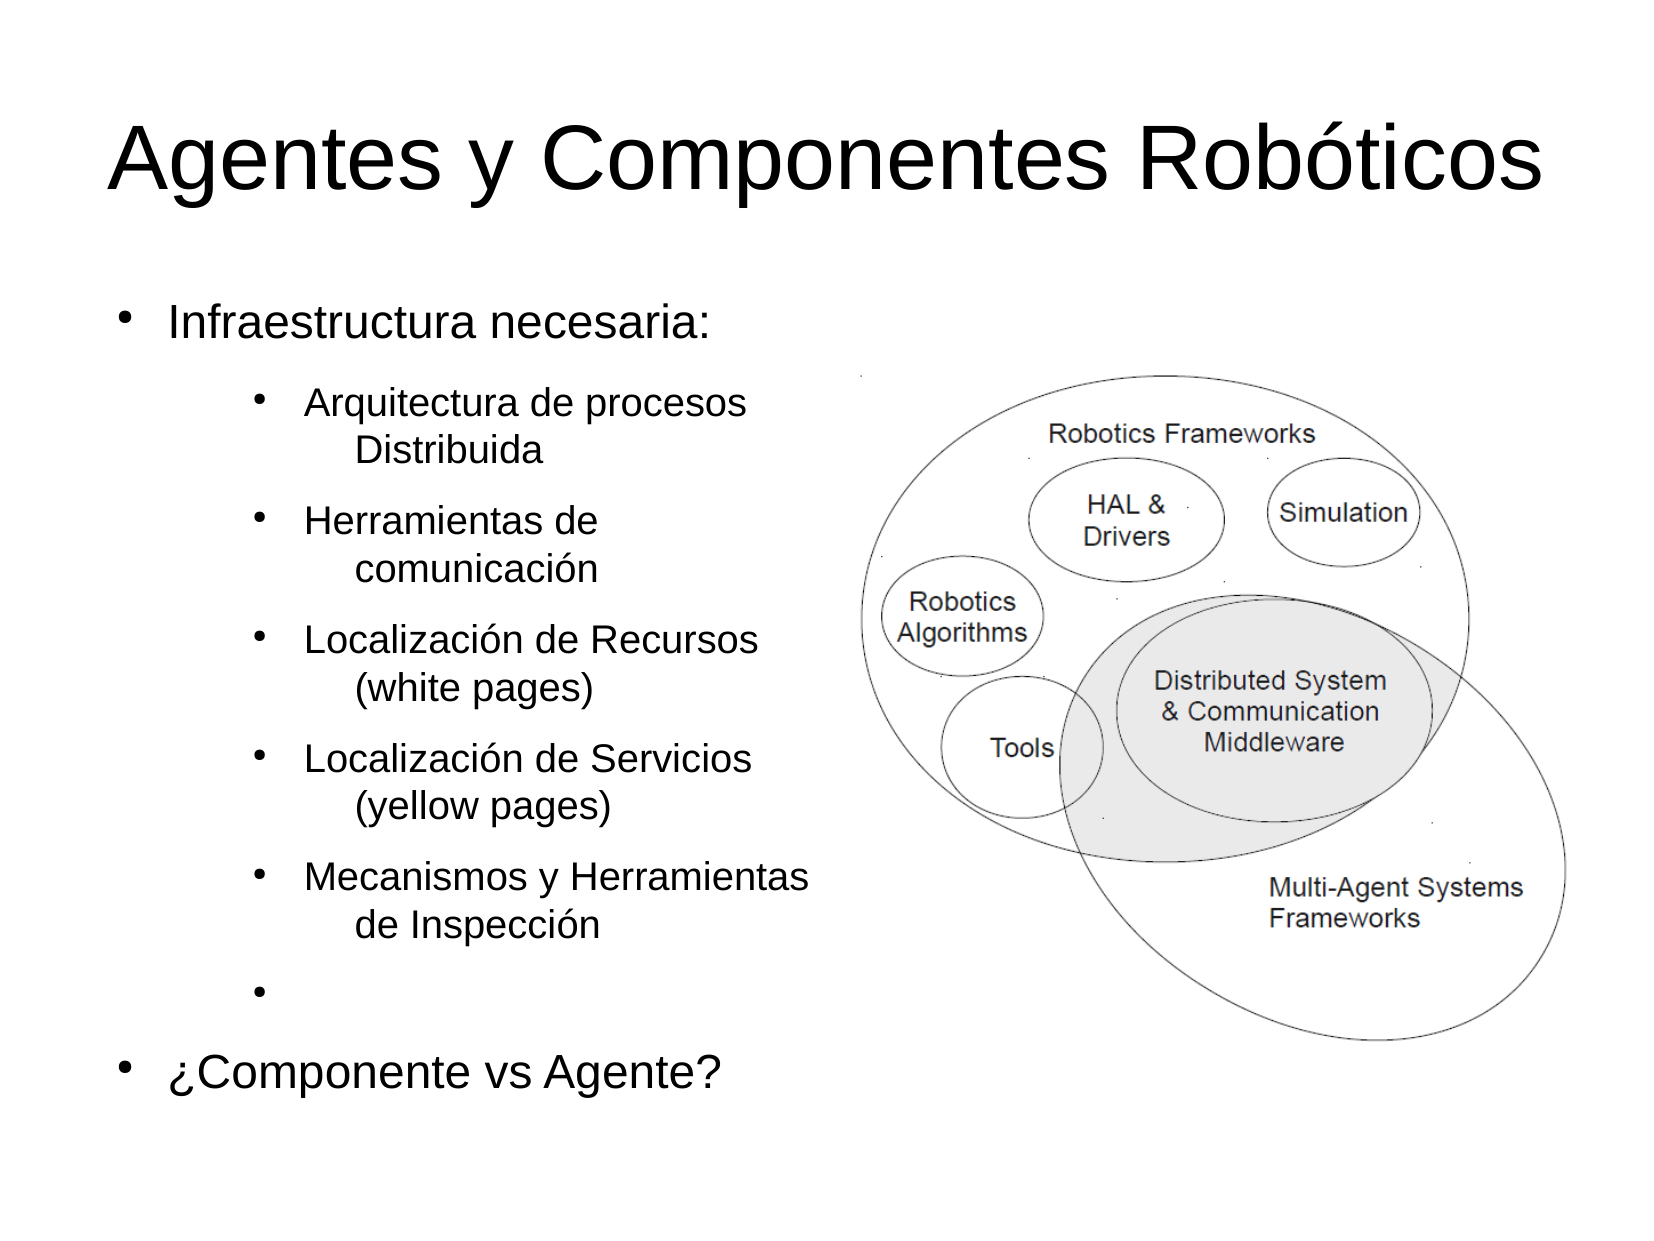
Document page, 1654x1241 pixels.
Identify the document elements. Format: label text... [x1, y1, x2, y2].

list Infraestructura necesaria: Arquitectura de procesos Distribuida Herramientas de comunicación Localización de Recursos (white pages) Localización de Servicios (yellow pages) Mecanismos y Herramientas de Inspección ¿Componente vs Agente? [82, 290, 815, 1109]
picture [839, 355, 1571, 1044]
title Agentes y Componentes Robóticos [82, 49, 1571, 257]
